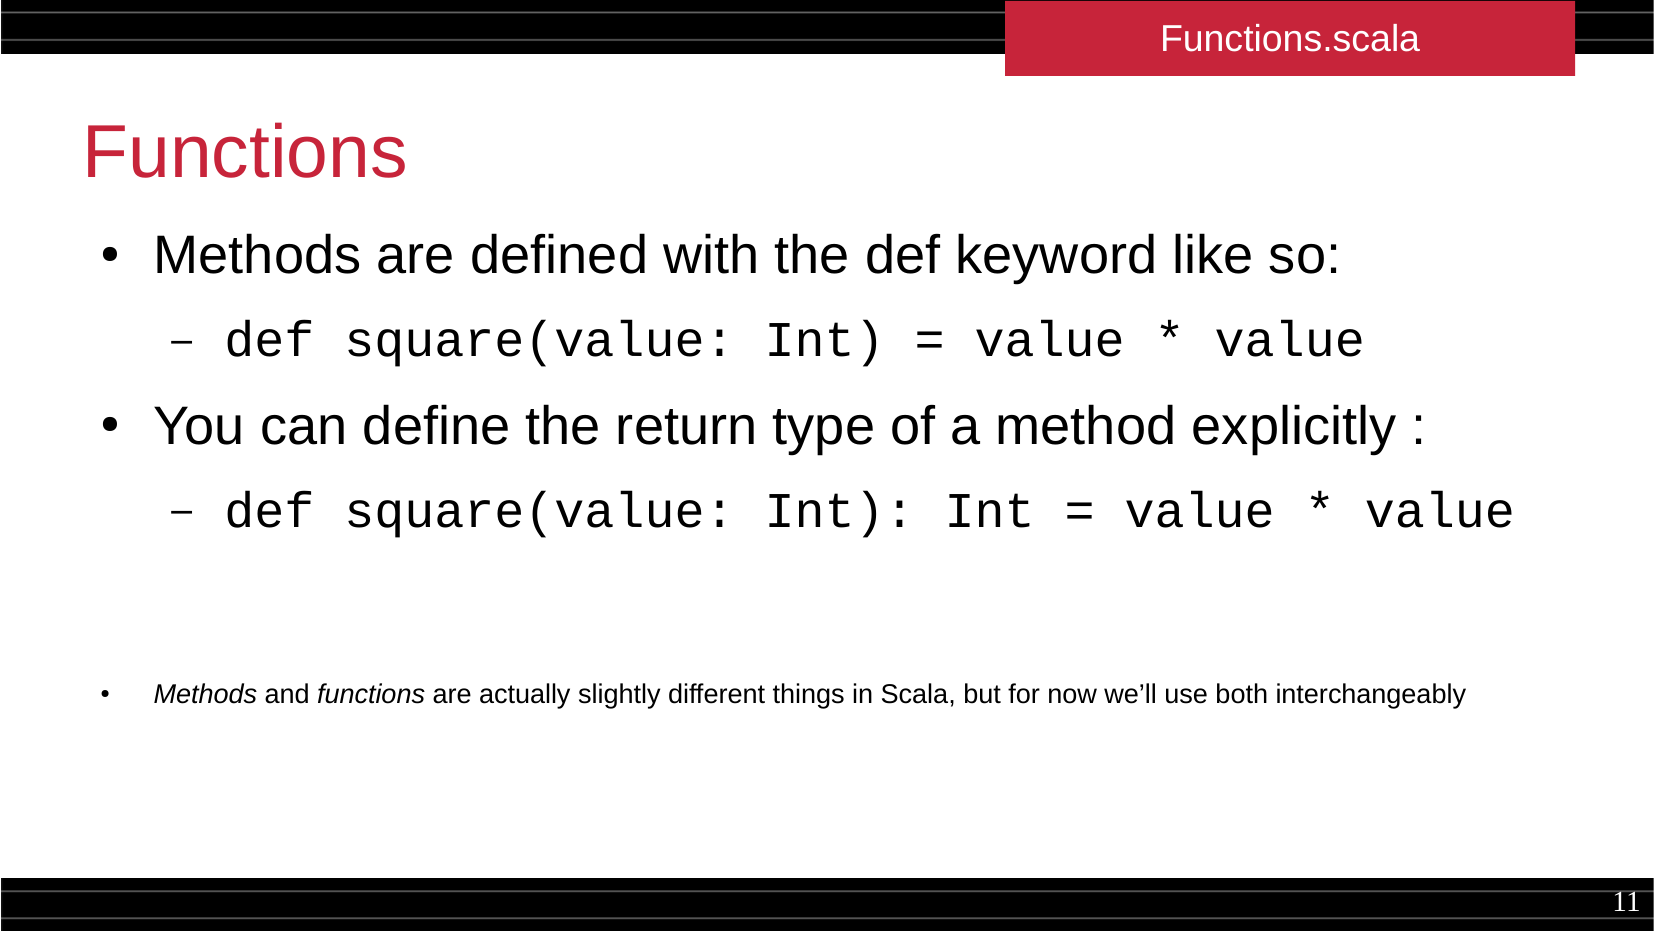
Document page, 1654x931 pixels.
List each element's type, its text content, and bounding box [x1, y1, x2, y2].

title Functions [82, 92, 1571, 211]
picture [1, 878, 1654, 931]
text_box Functions.scala [1005, 0, 1576, 76]
list Methods are defined with the def keyword like so: def square(value: Int) = value * value You can define the return type of a method explicitly : def square(value: Int): Int = value * value Methods and functions are actually slightly different things in Scala, but for now we’ll use both interchangeably [82, 225, 1571, 856]
picture [1576, 0, 1654, 54]
picture [1, 0, 1005, 54]
